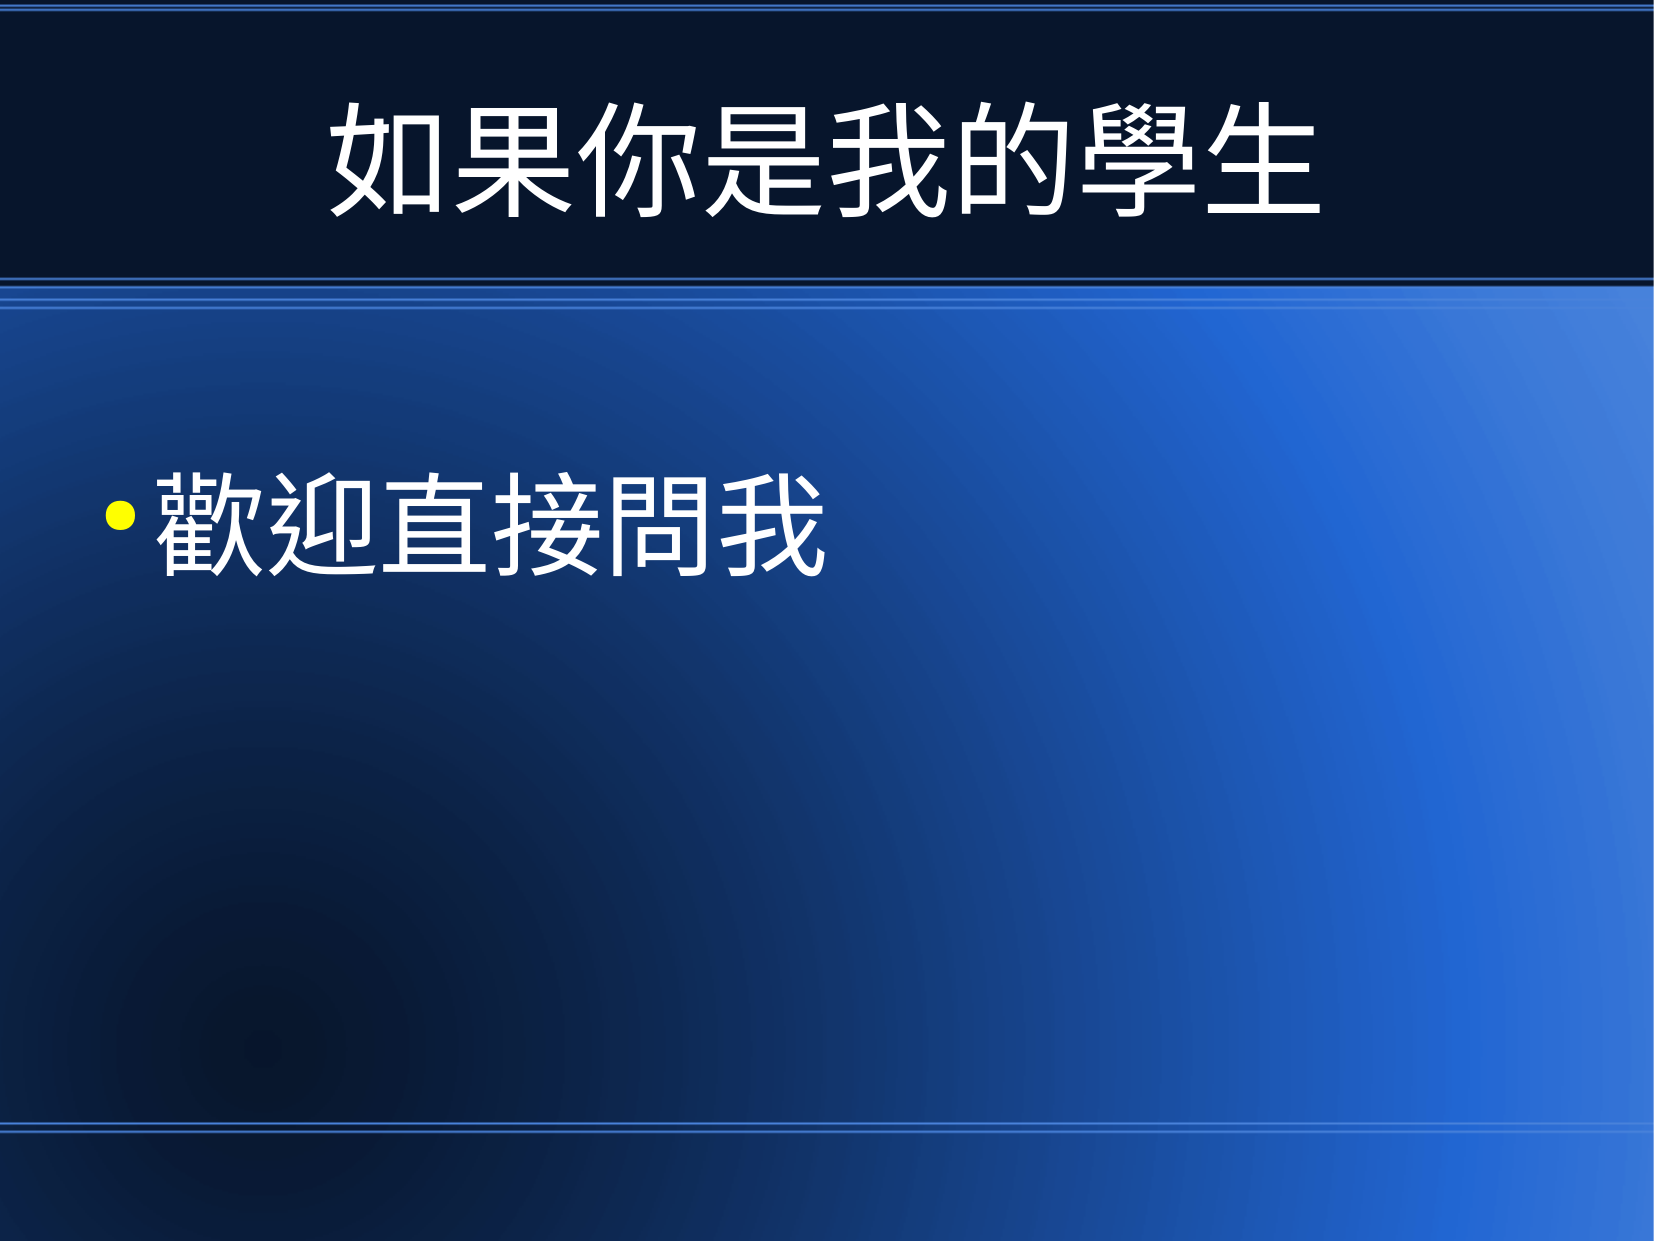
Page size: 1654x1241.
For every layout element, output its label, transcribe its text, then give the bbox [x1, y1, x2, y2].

picture [0, 0, 1654, 1241]
list 歡迎直接問我 [82, 355, 1571, 1241]
title 如果你是我的學生 [82, 49, 1571, 257]
